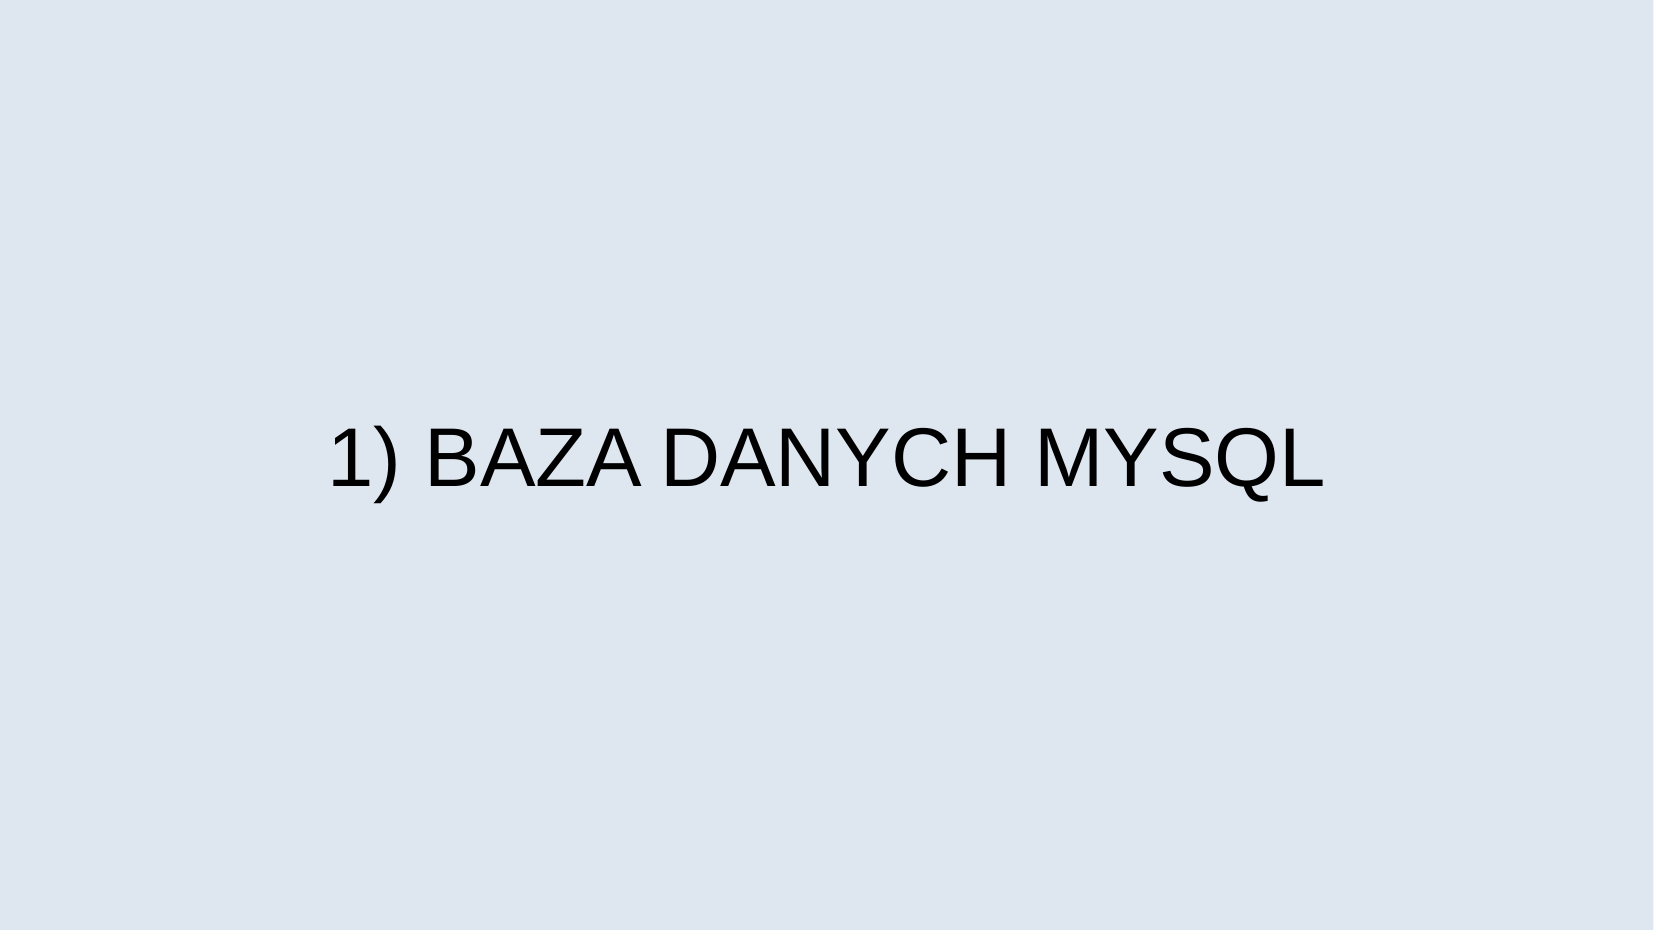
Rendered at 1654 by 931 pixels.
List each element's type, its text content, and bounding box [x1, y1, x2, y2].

subtitle 1) BAZA DANYCH MYSQL [295, 382, 1359, 533]
